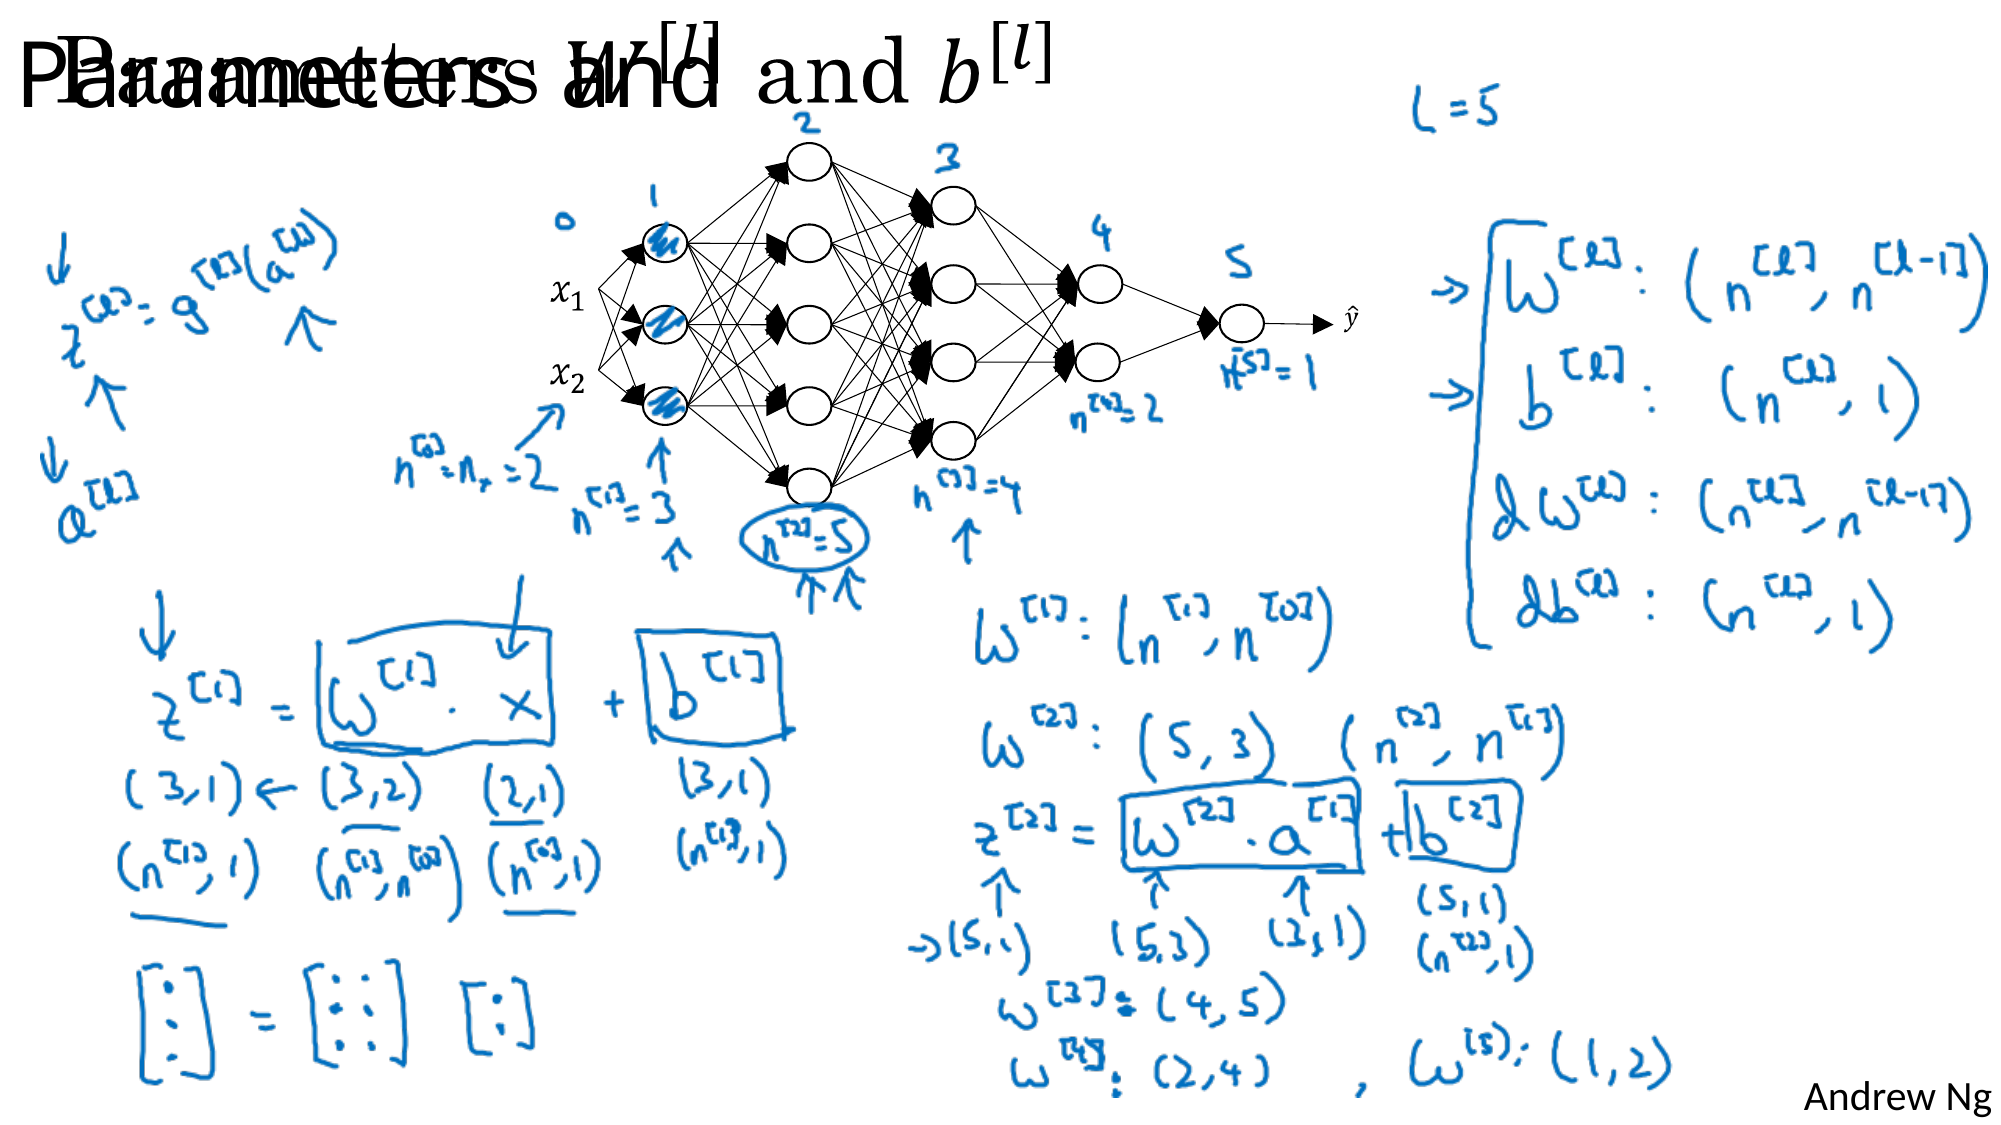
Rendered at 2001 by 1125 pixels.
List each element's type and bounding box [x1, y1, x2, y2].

title [0, 0, 1725, 180]
picture [40, 83, 1988, 1098]
